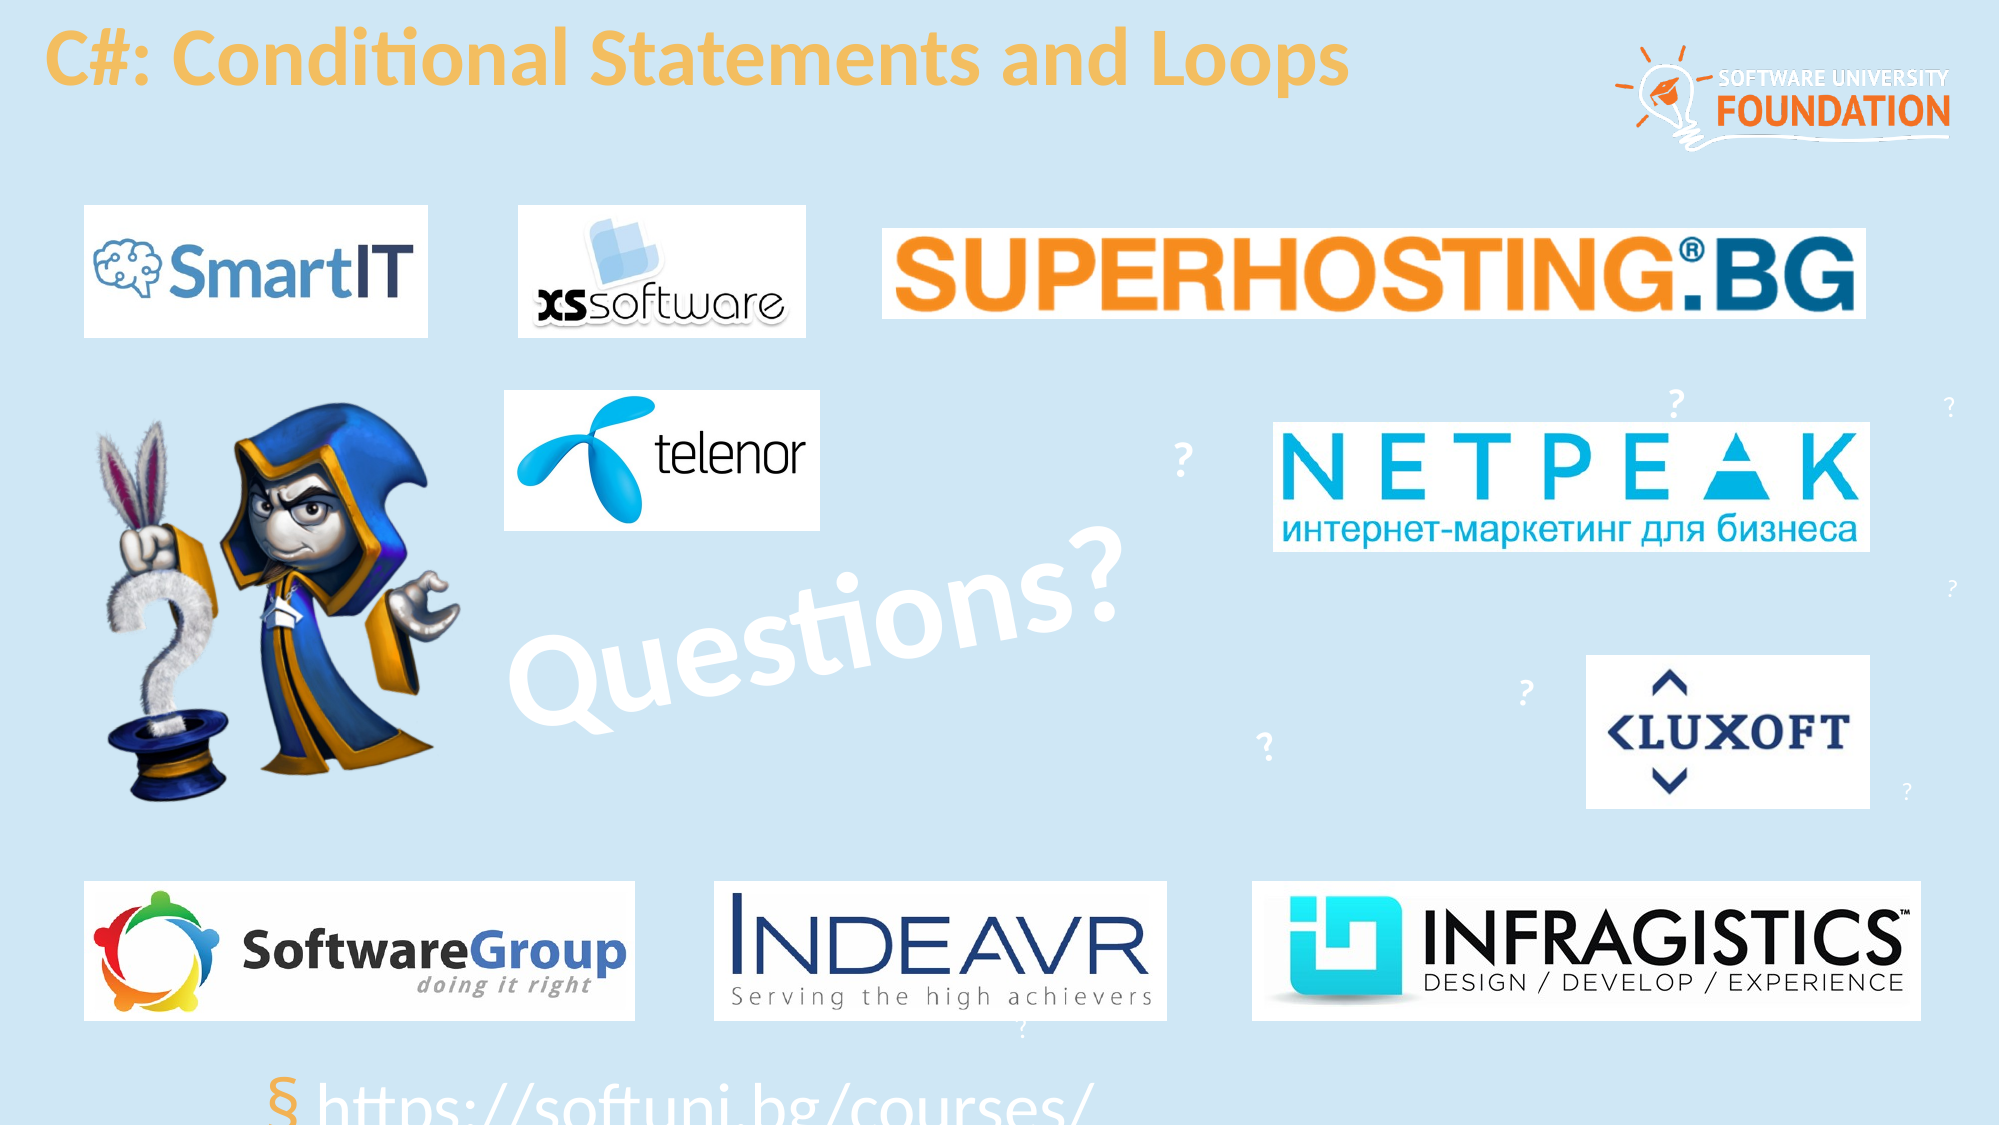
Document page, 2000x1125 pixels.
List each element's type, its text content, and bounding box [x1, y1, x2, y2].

picture [504, 390, 820, 531]
picture [84, 205, 428, 338]
picture [1273, 422, 1870, 552]
picture [1252, 881, 1921, 1021]
picture [882, 228, 1866, 319]
list https://softuni.bg/courses/ [250, 1050, 1971, 1108]
picture [1586, 655, 1870, 809]
title C#: Conditional Statements and Loops [30, 6, 1602, 189]
picture [84, 881, 635, 1021]
picture [44, 364, 491, 819]
picture [518, 205, 806, 338]
picture [1613, 42, 1951, 153]
picture [714, 881, 1167, 1021]
